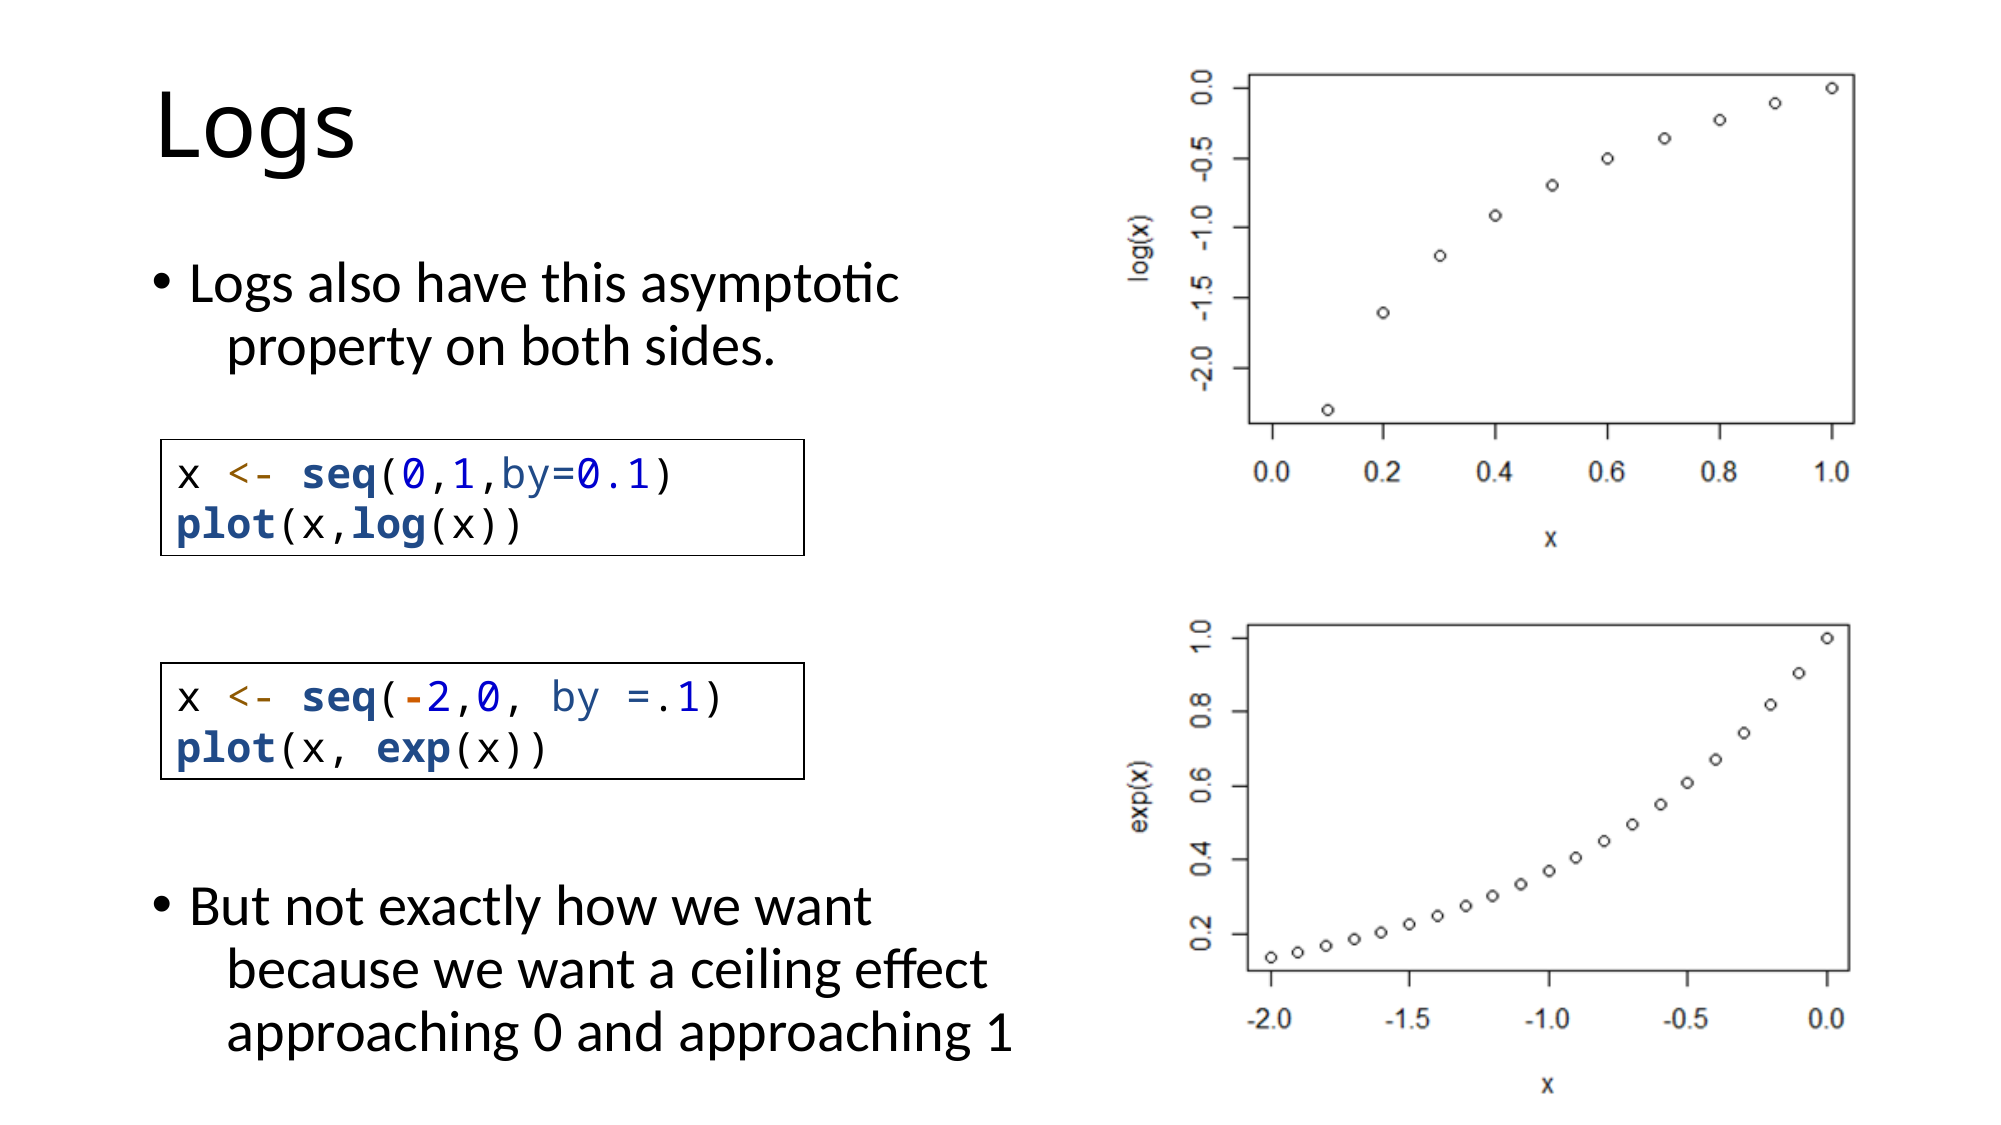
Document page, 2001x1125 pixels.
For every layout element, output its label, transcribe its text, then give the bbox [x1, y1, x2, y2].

text_box But not exactly how we want because we want a ceiling effect approaching 0 and approaching 1 [136, 867, 1067, 1107]
list Logs also have this asymptotic property on both sides. [136, 244, 1000, 410]
picture [1118, 48, 1864, 569]
title Logs [138, 18, 901, 237]
picture [1124, 605, 1859, 1125]
text_box x <- seq(0,1,by=0.1) plot(x,log(x)) [161, 439, 804, 556]
text_box x <- seq(-2,0, by =.1) plot(x, exp(x)) [161, 662, 804, 779]
